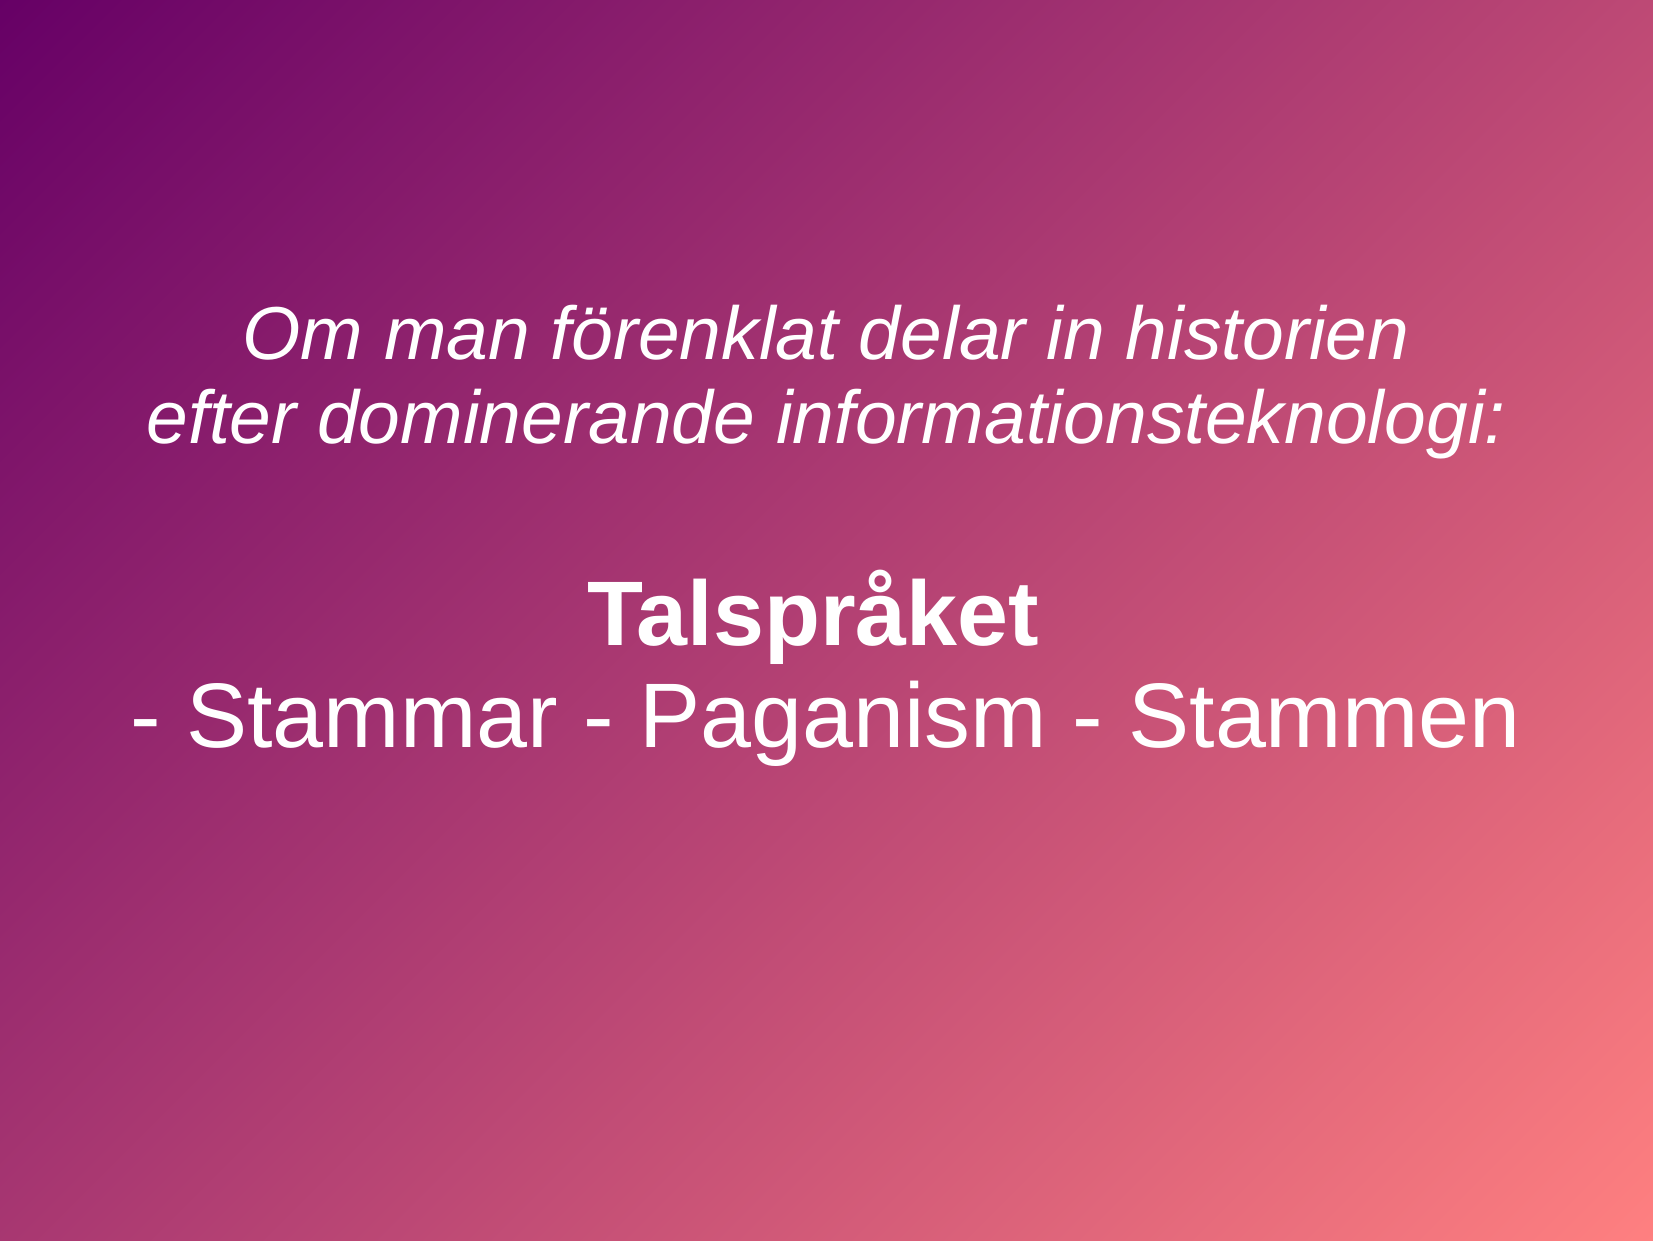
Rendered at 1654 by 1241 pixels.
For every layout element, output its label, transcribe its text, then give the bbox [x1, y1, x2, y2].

subtitle Om man förenklat delar in historien efter dominerande informationsteknologi: Talspråket - Stammar - Paganism - Stammen [82, 49, 1571, 1010]
